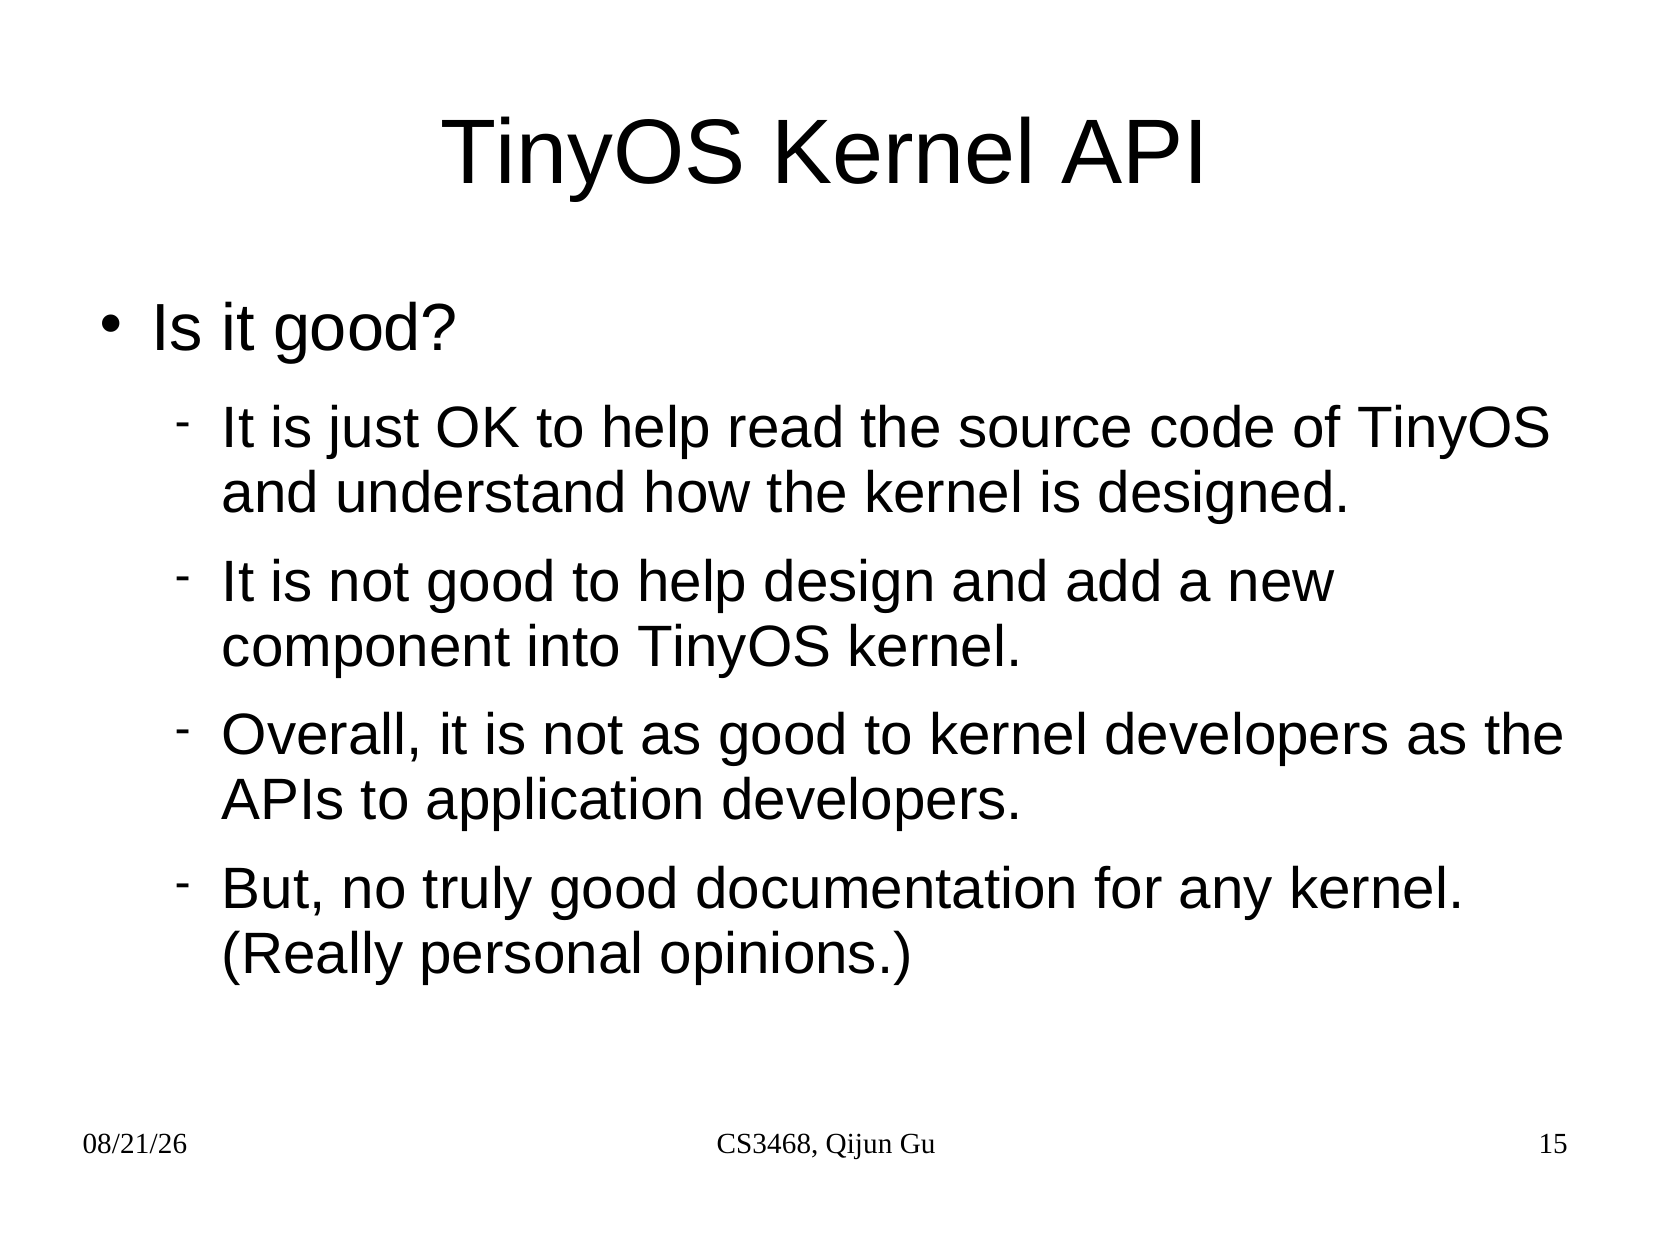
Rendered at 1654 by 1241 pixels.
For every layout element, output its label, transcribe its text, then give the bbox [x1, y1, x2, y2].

list Is it good? It is just OK to help read the source code of TinyOS and understand how the kernel is designed. It is not good to help design and add a new component into TinyOS kernel. Overall, it is not as good to kernel developers as the APIs to application developers. But, no truly good documentation for any kernel. (Really personal opinions.) [82, 290, 1568, 1092]
title TinyOS Kernel API [82, 56, 1568, 247]
